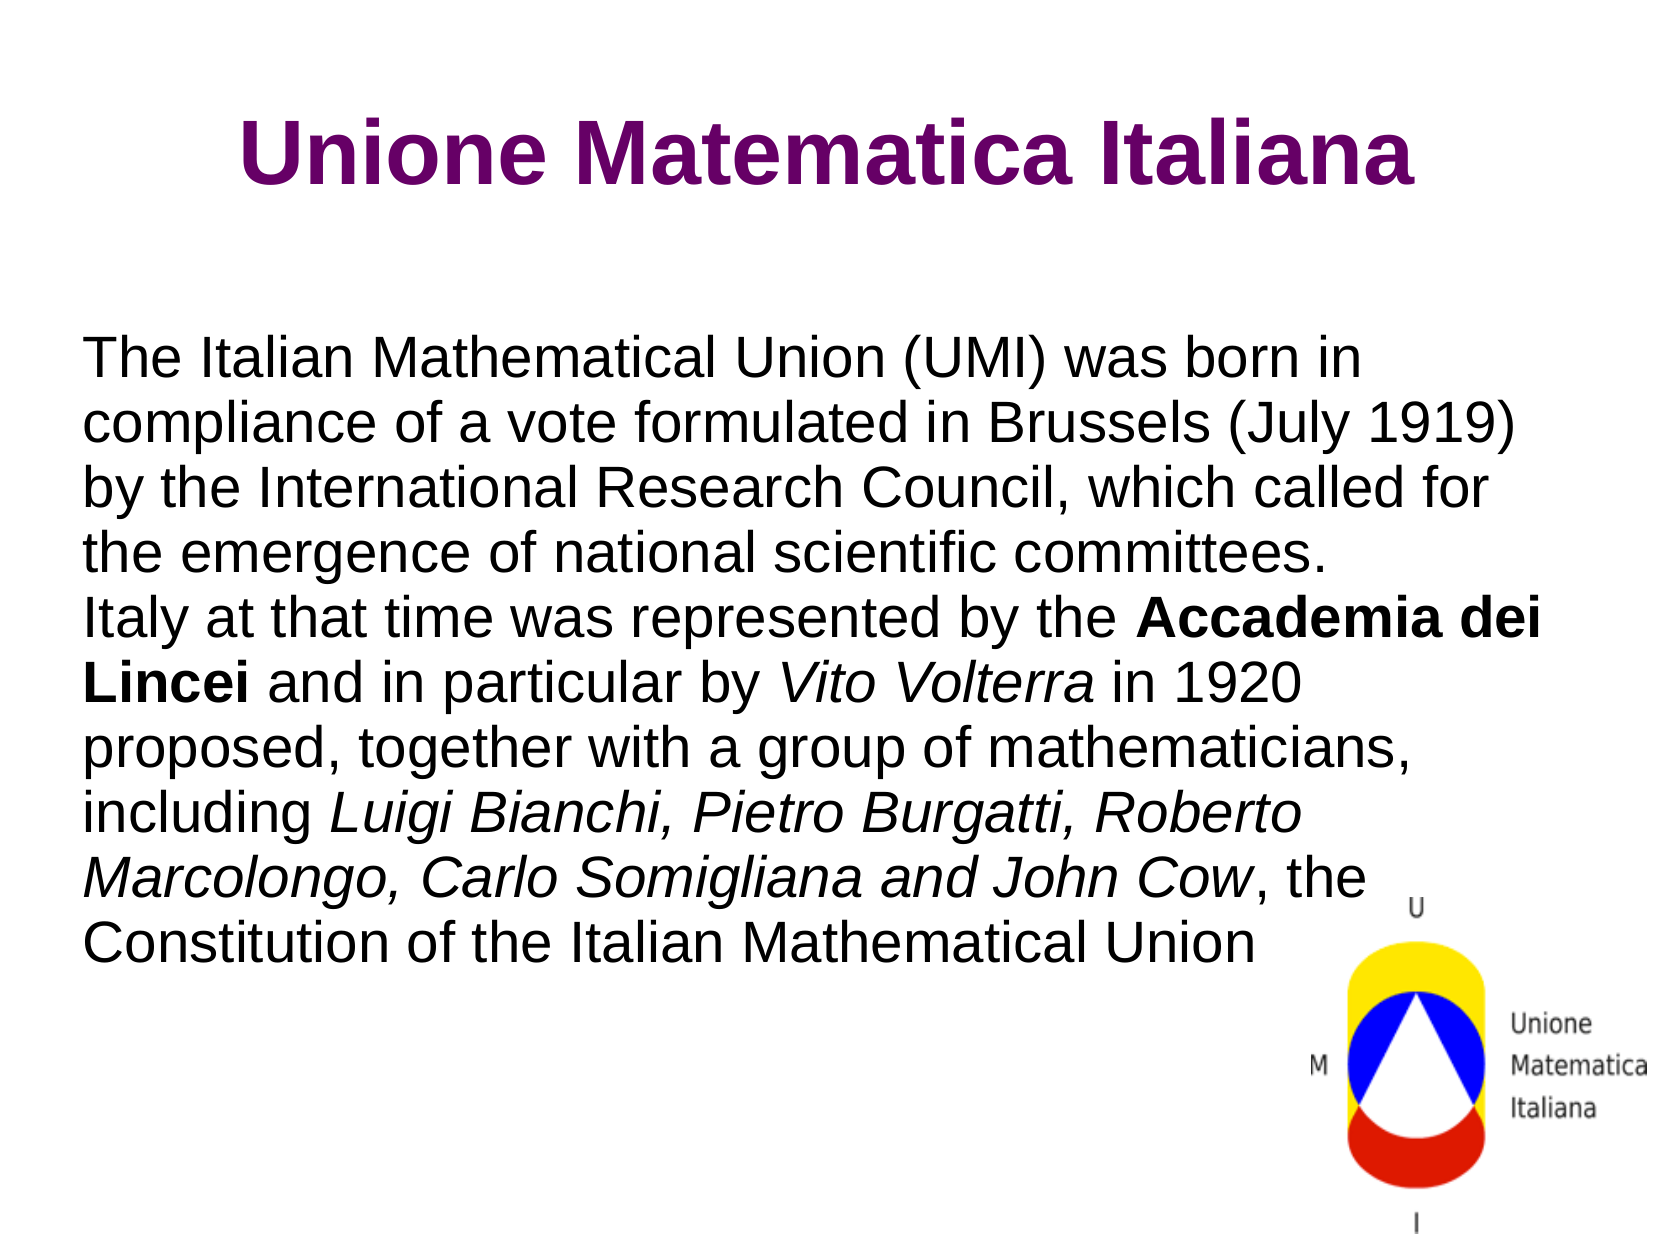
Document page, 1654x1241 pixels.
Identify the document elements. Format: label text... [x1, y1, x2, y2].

picture [1311, 897, 1647, 1234]
title Unione Matematica Italiana [82, 49, 1571, 257]
subtitle The Italian Mathematical Union (UMI) was born in compliance of a vote formulated in Brussels (July 1919) by the International Research Council, which called for the emergence of national scientific committees. Italy at that time was represented by the Accademia dei Lincei and in particular by Vito Volterra in 1920 proposed, together with a group of mathematicians, including Luigi Bianchi, Pietro Burgatti, Roberto Marcolongo, Carlo Somigliana and John Cow, the Constitution of the Italian Mathematical Union [82, 290, 1571, 1010]
